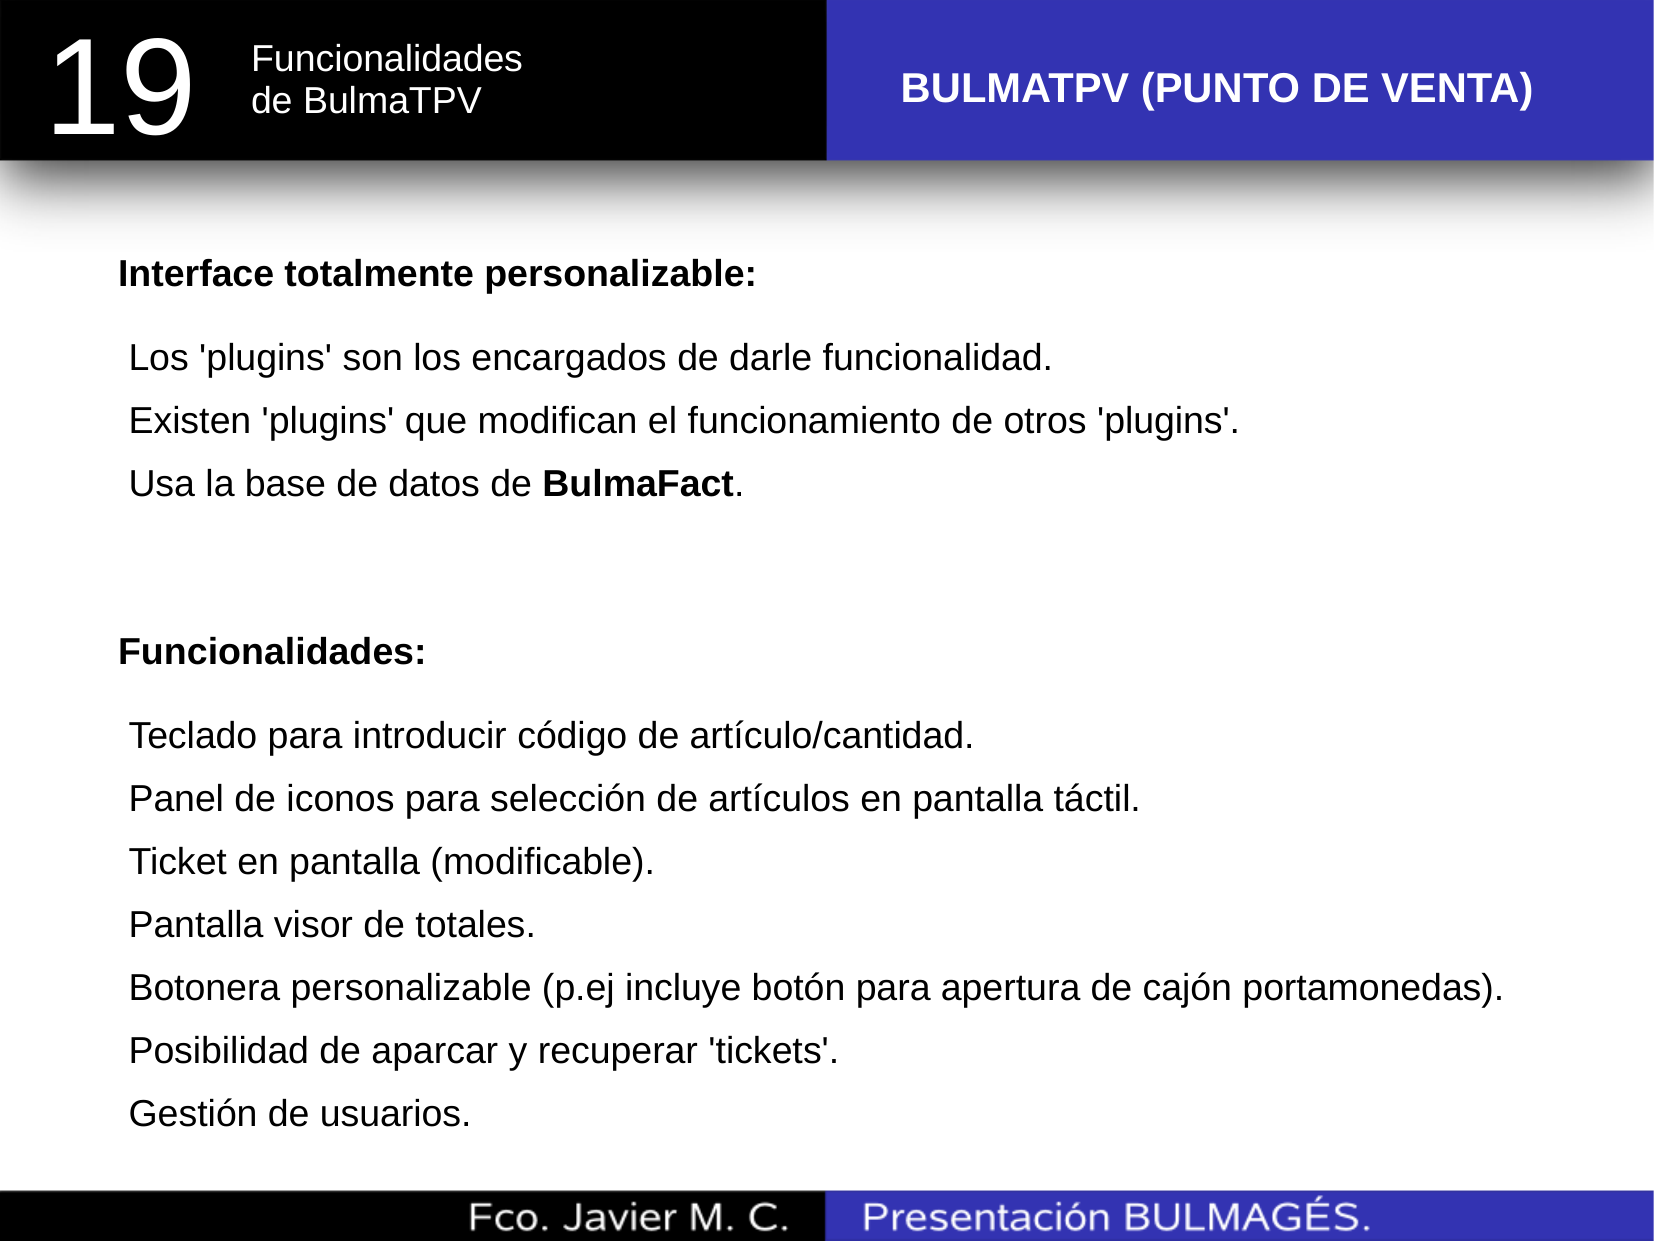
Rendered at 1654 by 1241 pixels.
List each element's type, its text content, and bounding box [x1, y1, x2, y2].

text_box <número>. [29, 2, 237, 325]
text_box Funcionalidades de BulmaTPV [236, 29, 798, 148]
picture [0, 0, 1654, 1241]
text_box BULMATPV (PUNTO DE VENTA) [885, 56, 1595, 119]
text_box Interface totalmente personalizable: Los 'plugins' son los encargados de darle funcionalidad. Existen 'plugins' que modifican el funcionamiento de otros 'plugins'. Usa la base de datos de BulmaFact. Funcionalidades: Teclado para introducir código de artículo/cantidad. Panel de iconos para selección de artículos en pantalla táctil. Ticket en pantalla (modificable). Pantalla visor de totales. Botonera personalizable (p.ej incluye botón para apertura de cajón portamonedas). Posibilidad de aparcar y recuperar 'tickets'. Gestión de usuarios. [103, 245, 1551, 1142]
